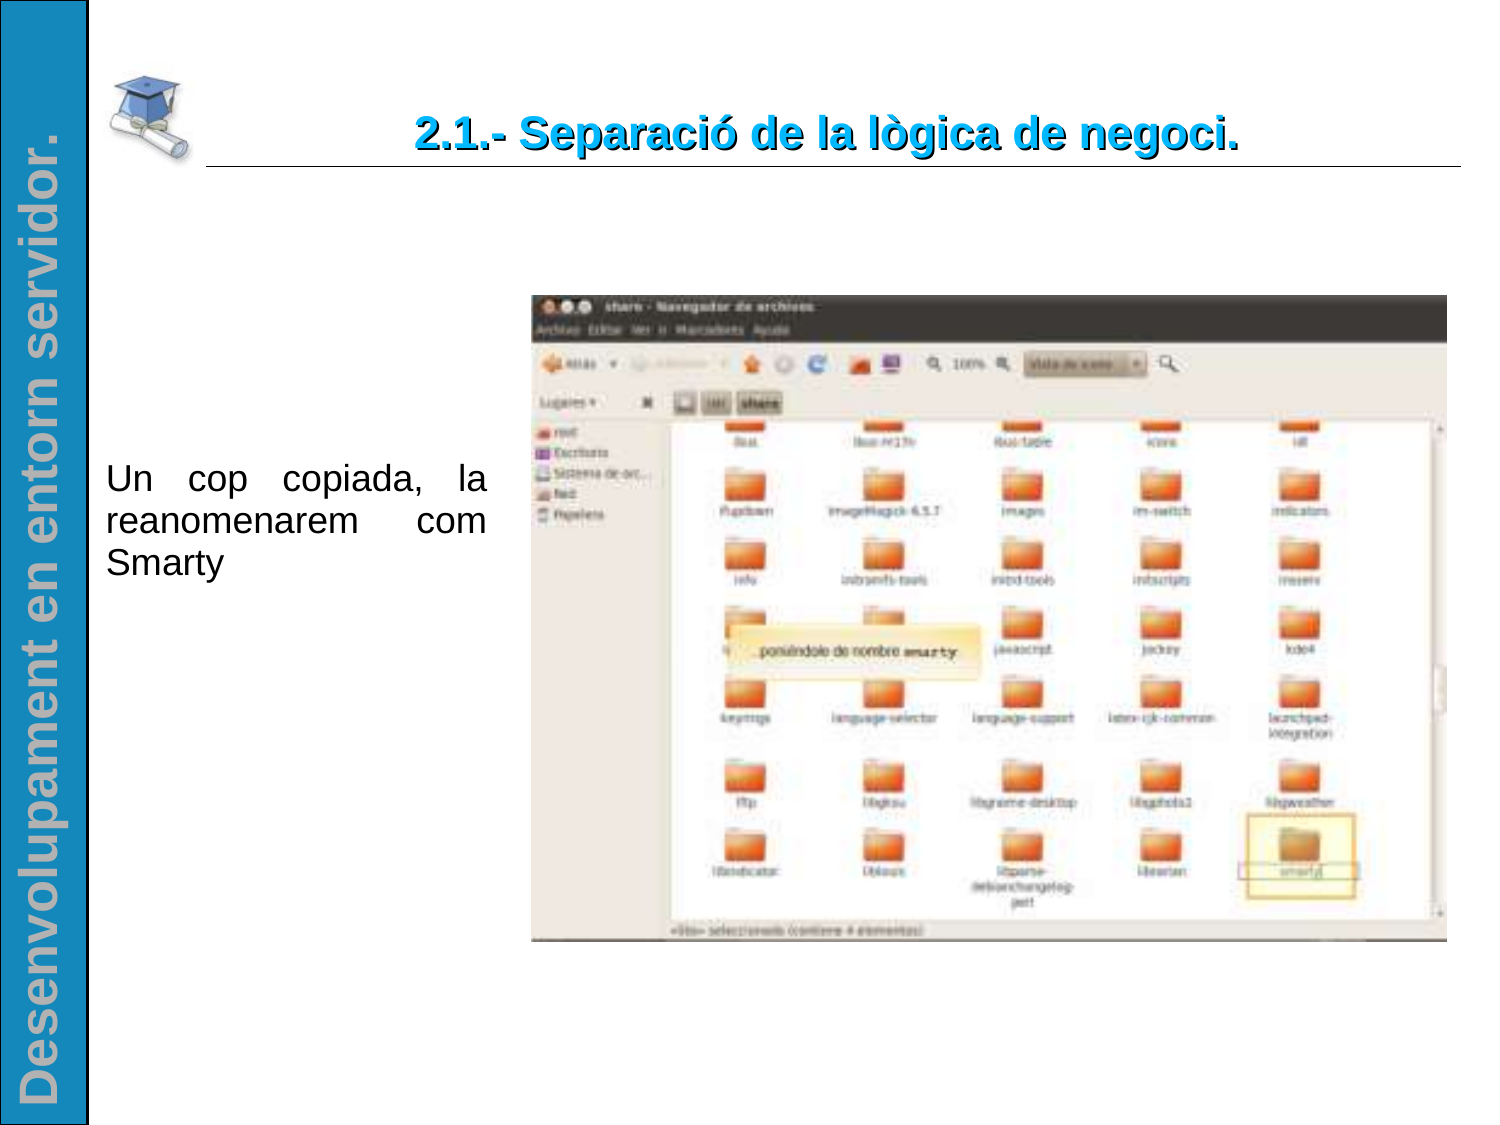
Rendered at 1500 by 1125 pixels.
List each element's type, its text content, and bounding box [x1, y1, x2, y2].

picture [93, 61, 206, 174]
text_box Un cop copiada, la reanomenarem com Smarty [91, 449, 502, 591]
title 2.1.- Separació de la lògica de negoci. [206, 88, 1447, 178]
picture [531, 295, 1447, 942]
